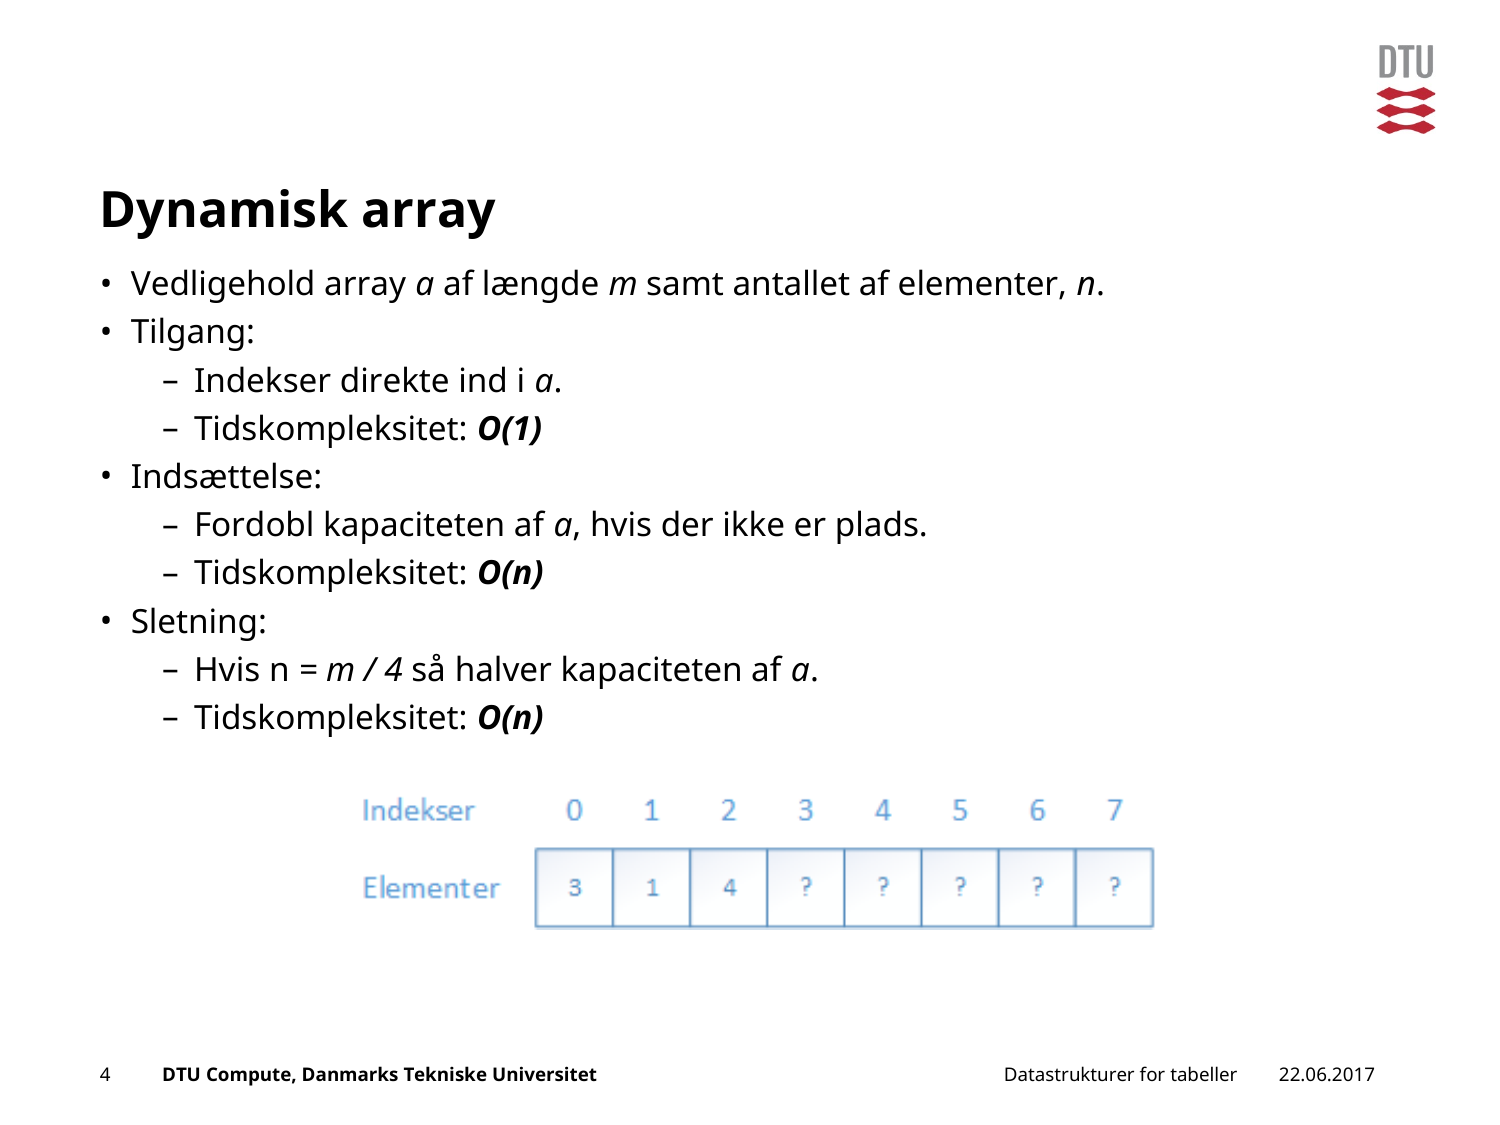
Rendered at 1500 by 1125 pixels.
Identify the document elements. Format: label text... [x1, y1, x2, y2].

picture [337, 779, 1163, 930]
list Vedligehold array a af længde m samt antallet af elementer, n. Tilgang: Indekser direkte ind i a. Tidskompleksitet: O(1) Indsættelse: Fordobl kapaciteten af a, hvis der ikke er plads. Tidskompleksitet: O(n) Sletning: Hvis n = m / 4 så halver kapaciteten af a. Tidskompleksitet: O(n) [99, 262, 1375, 1012]
title Dynamisk array [99, 49, 1375, 238]
picture [1356, 45, 1436, 134]
